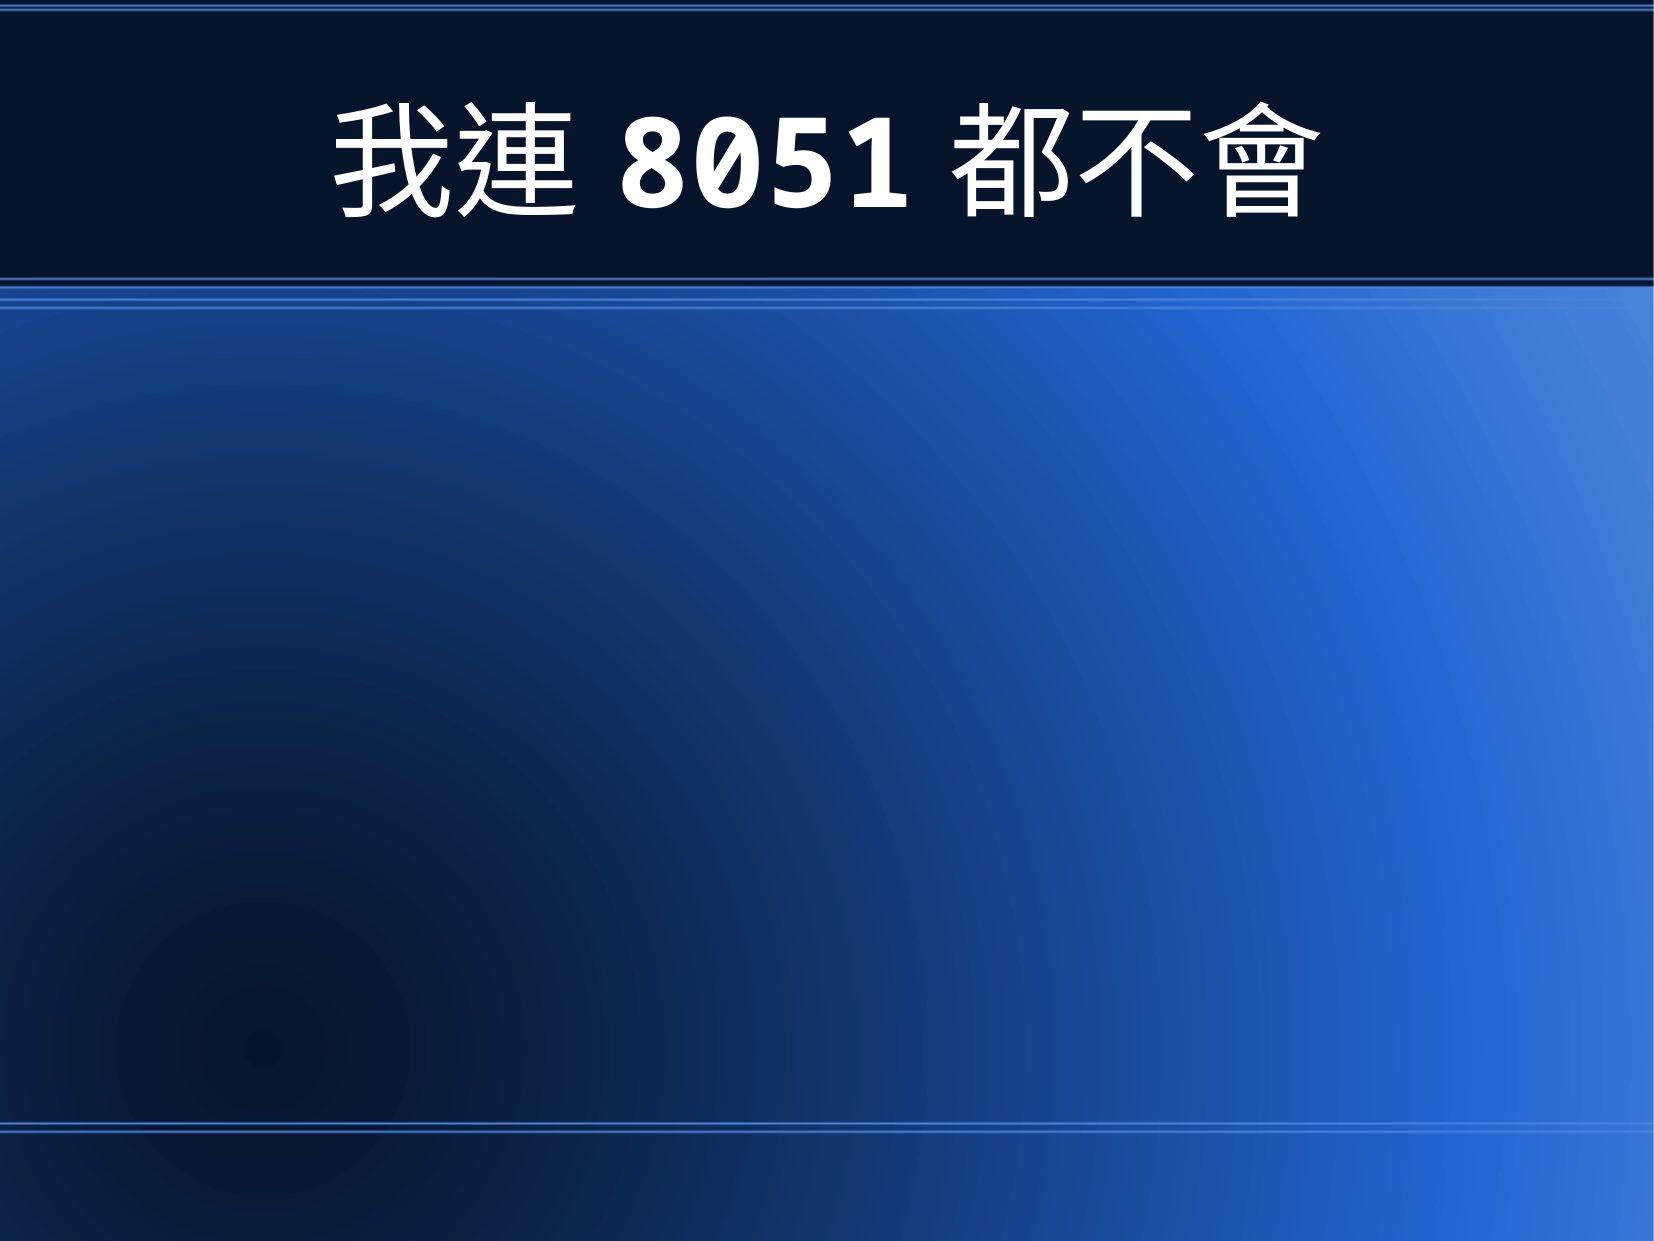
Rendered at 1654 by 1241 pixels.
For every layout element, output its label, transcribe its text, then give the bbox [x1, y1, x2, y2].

picture [0, 0, 1654, 1241]
title 我連8051都不會 [82, 49, 1571, 257]
